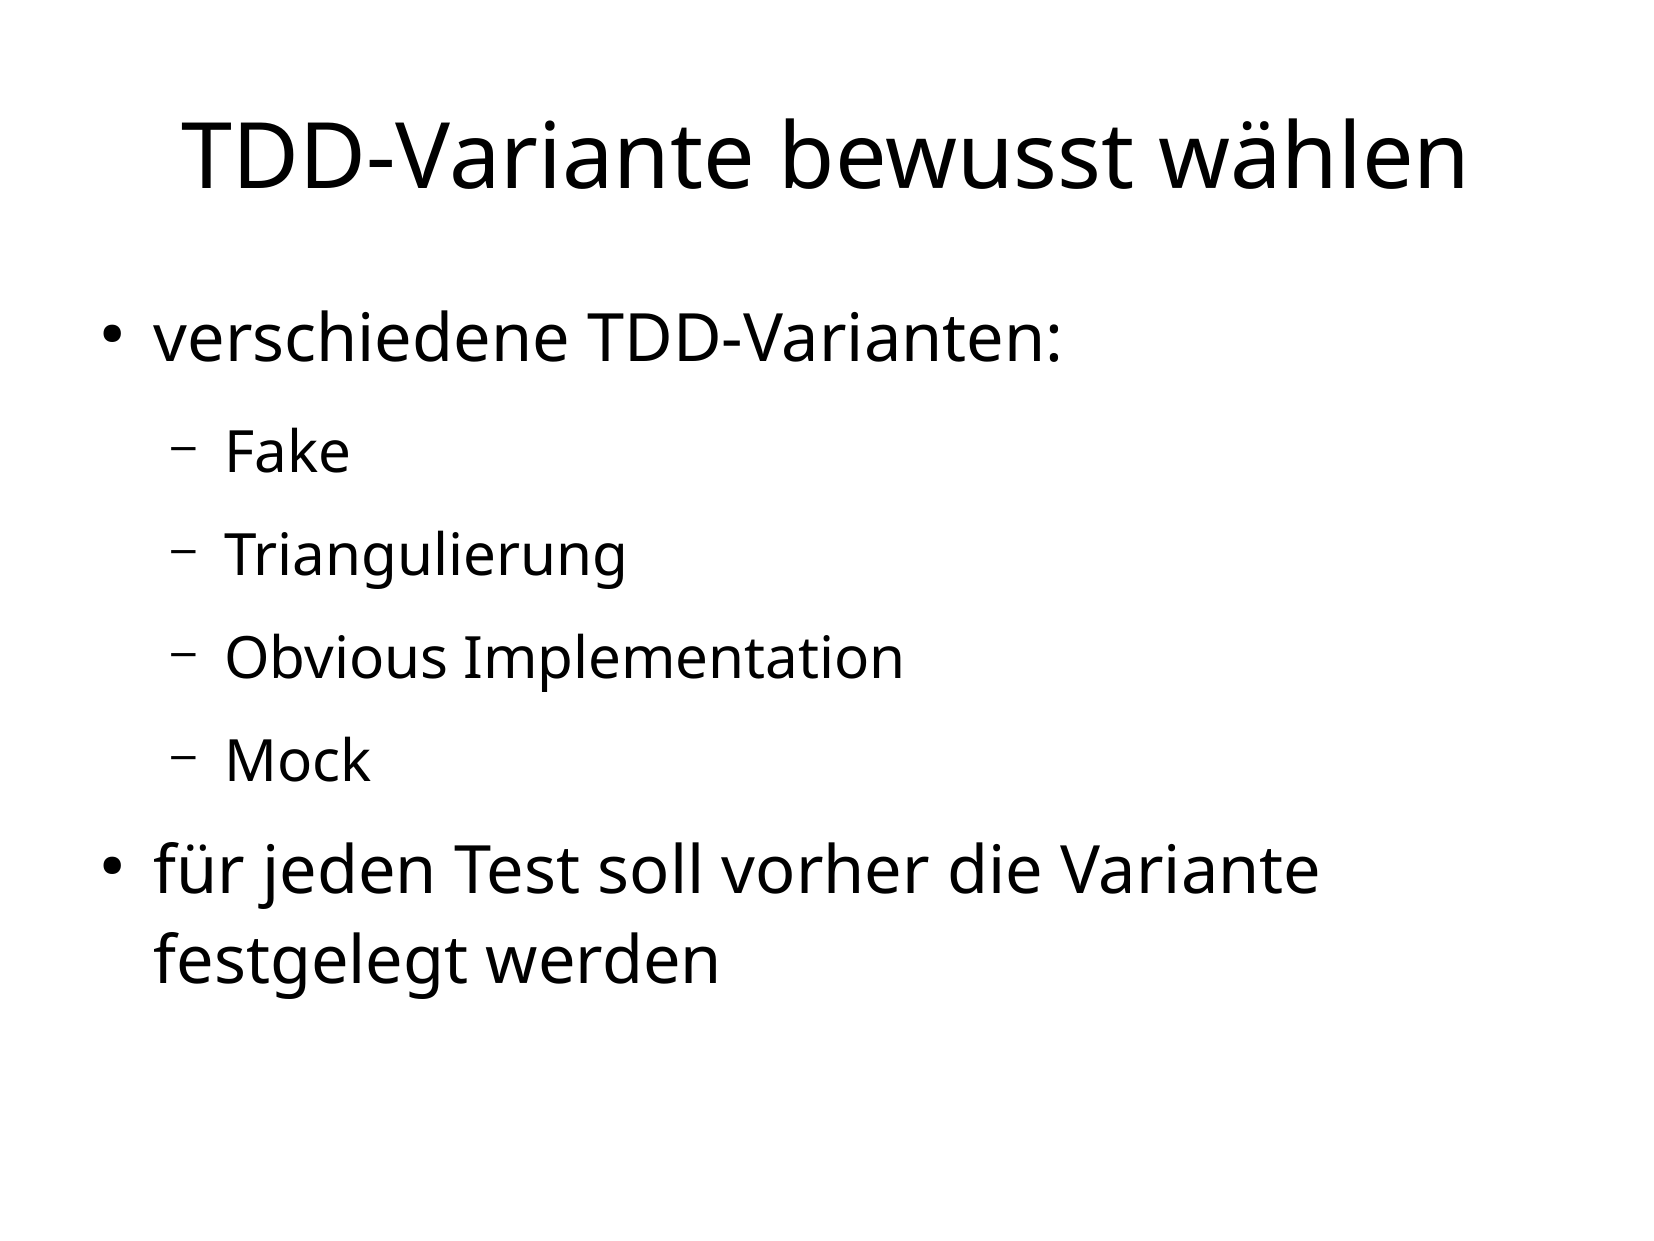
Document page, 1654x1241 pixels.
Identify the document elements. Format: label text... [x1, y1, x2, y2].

title TDD-Variante bewusst wählen [82, 49, 1571, 257]
list verschiedene TDD-Varianten: Fake Triangulierung Obvious Implementation Mock für jeden Test soll vorher die Variante festgelegt werden [82, 290, 1571, 1010]
